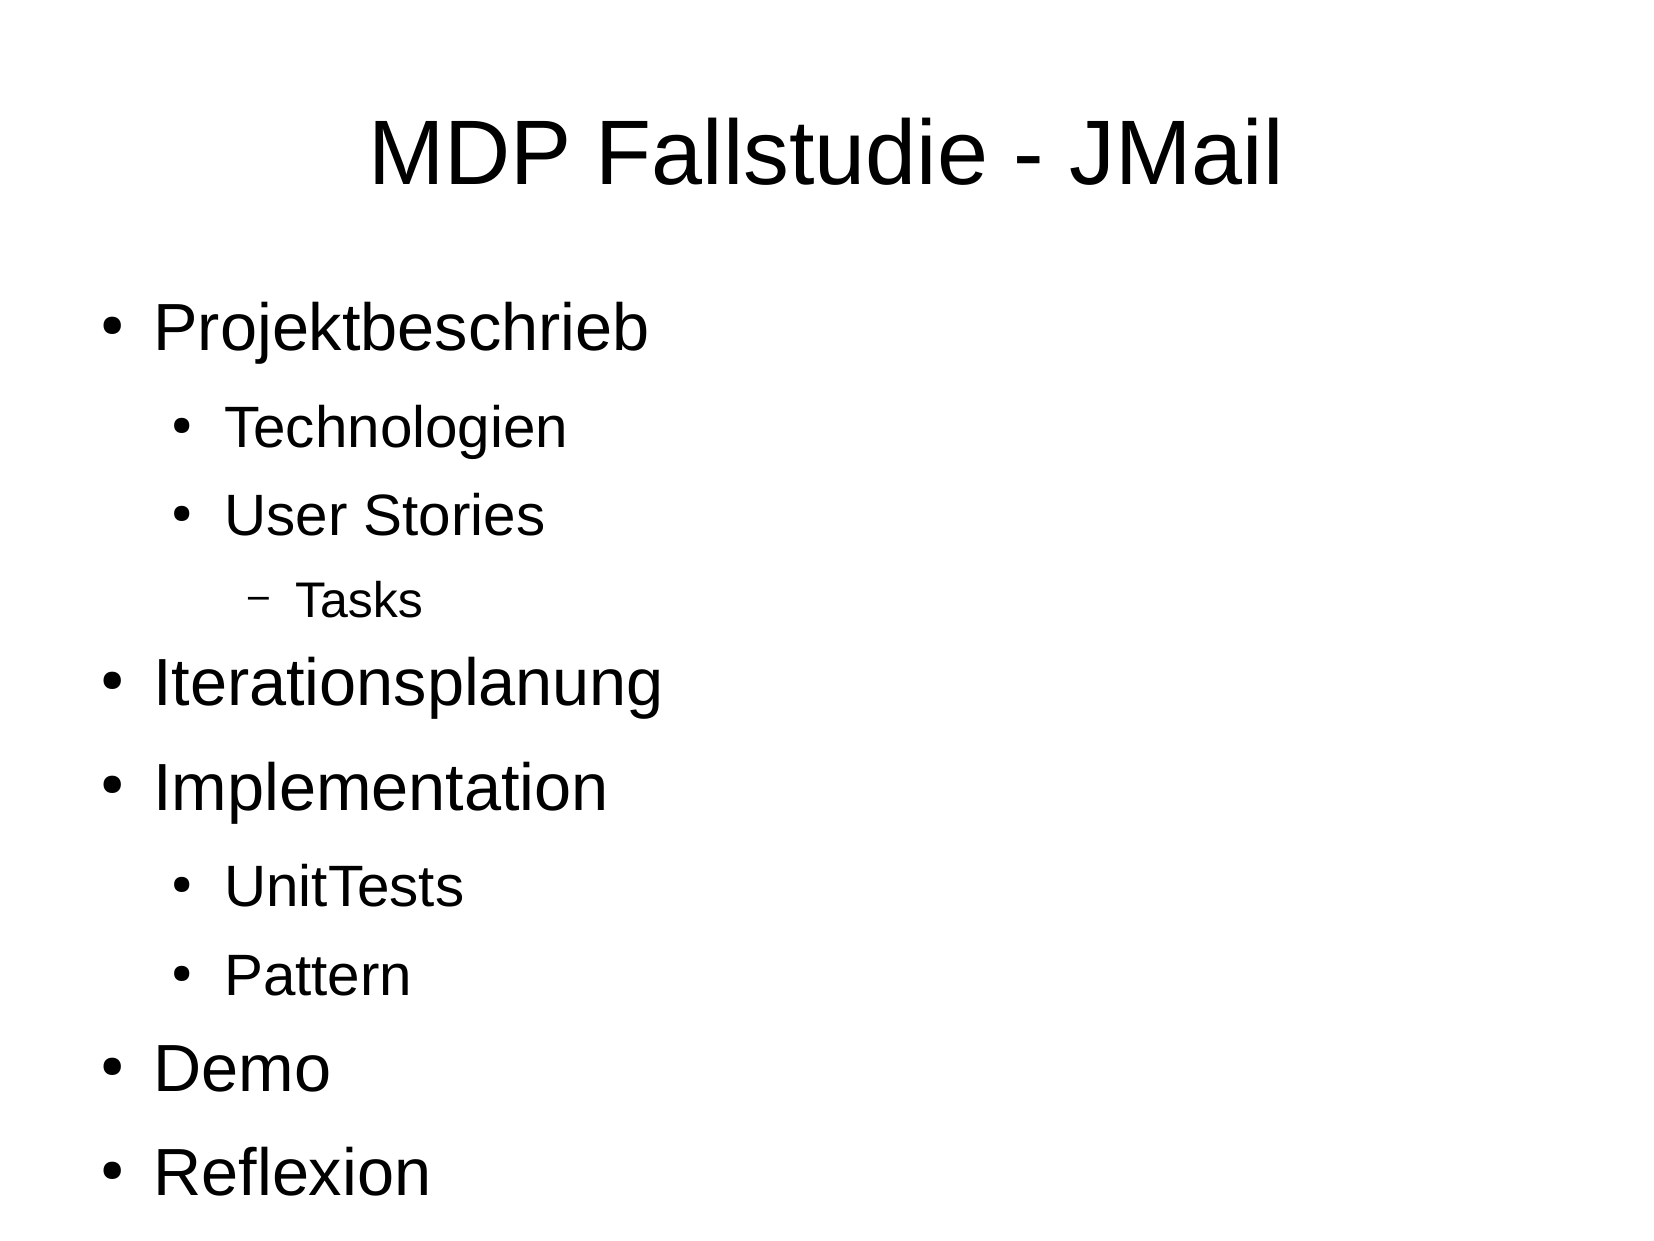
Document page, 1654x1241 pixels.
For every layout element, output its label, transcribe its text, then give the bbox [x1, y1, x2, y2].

list Projektbeschrieb Technologien User Stories Tasks Iterationsplanung Implementation UnitTests Pattern Demo Reflexion [82, 290, 1571, 1210]
title MDP Fallstudie - JMail [82, 49, 1571, 257]
